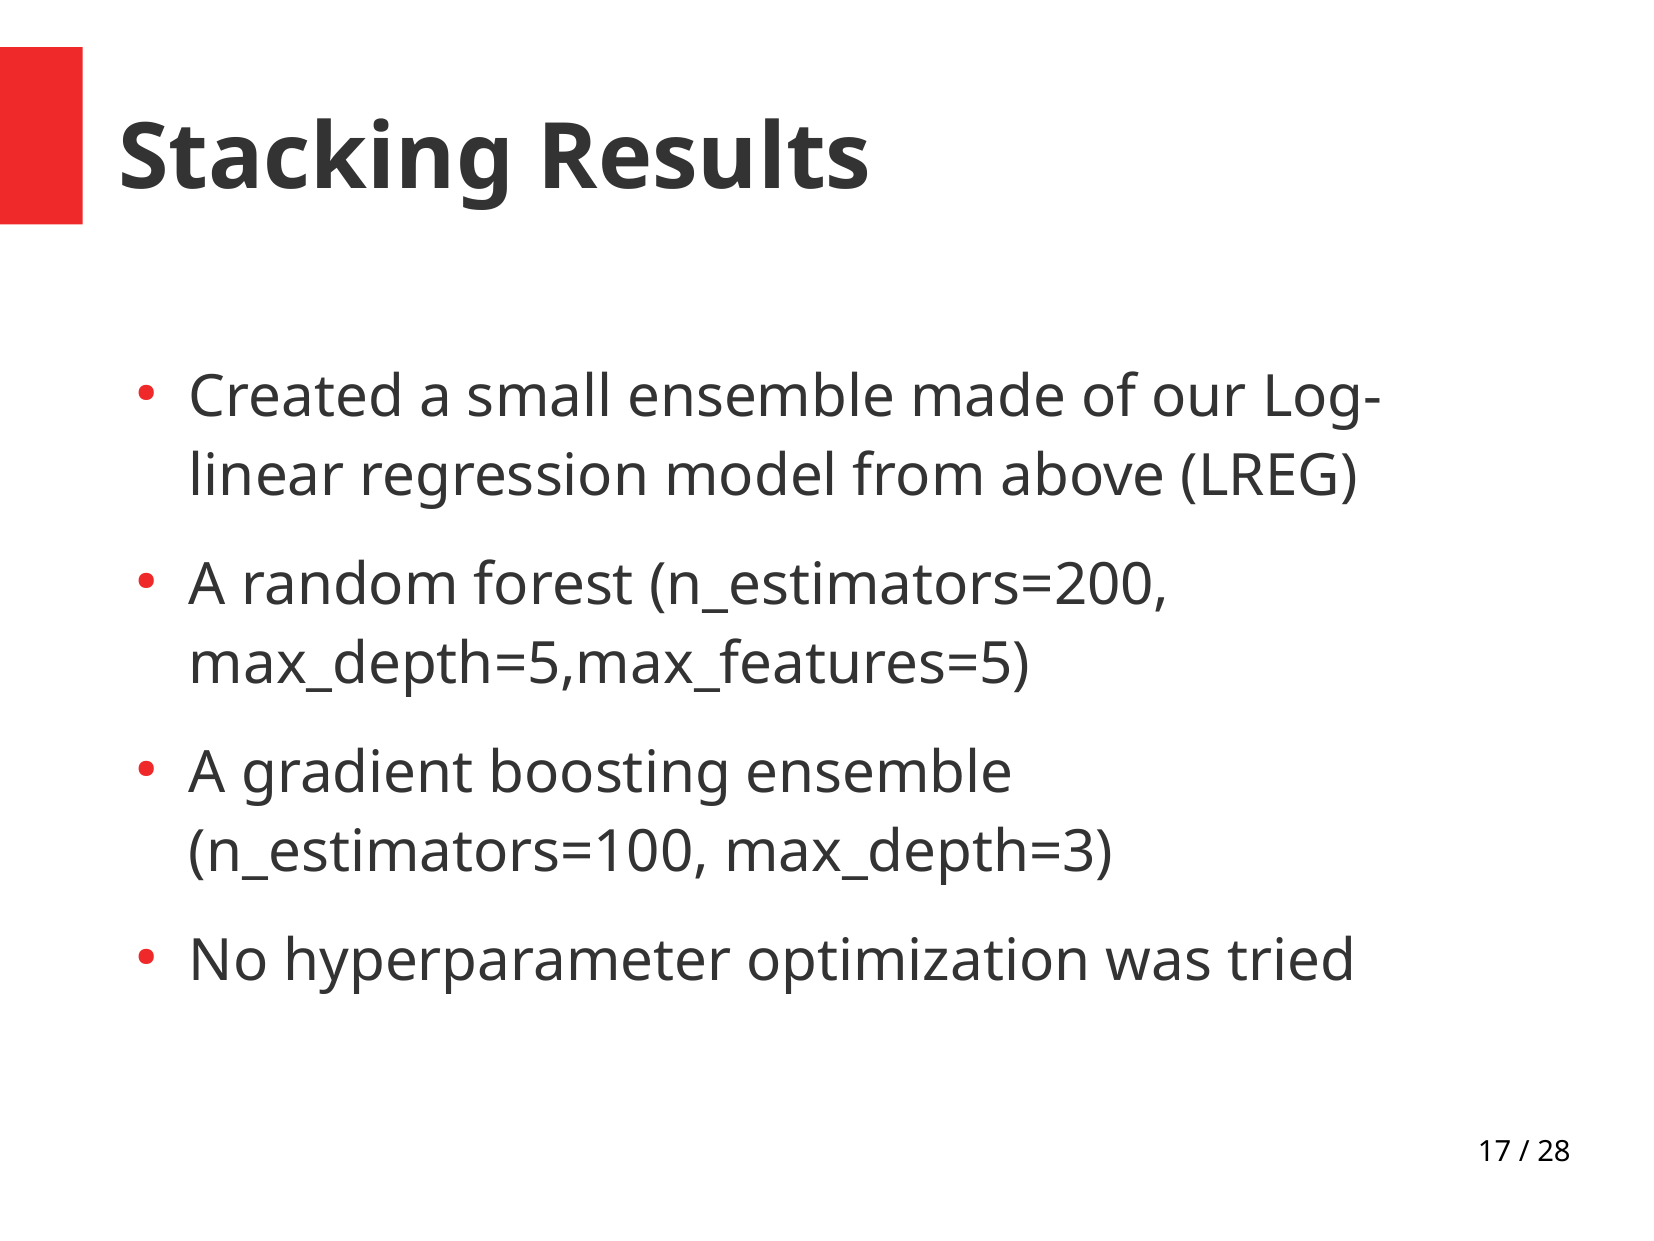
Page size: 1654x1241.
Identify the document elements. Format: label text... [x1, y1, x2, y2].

list Created a small ensemble made of our Log-linear regression model from above (LREG) A random forest (n_estimators=200, max_depth=5,max_features=5) A gradient boosting ensemble (n_estimators=100, max_depth=3) No hyperparameter optimization was tried [118, 354, 1536, 1074]
title Stacking Results [118, 49, 1571, 257]
